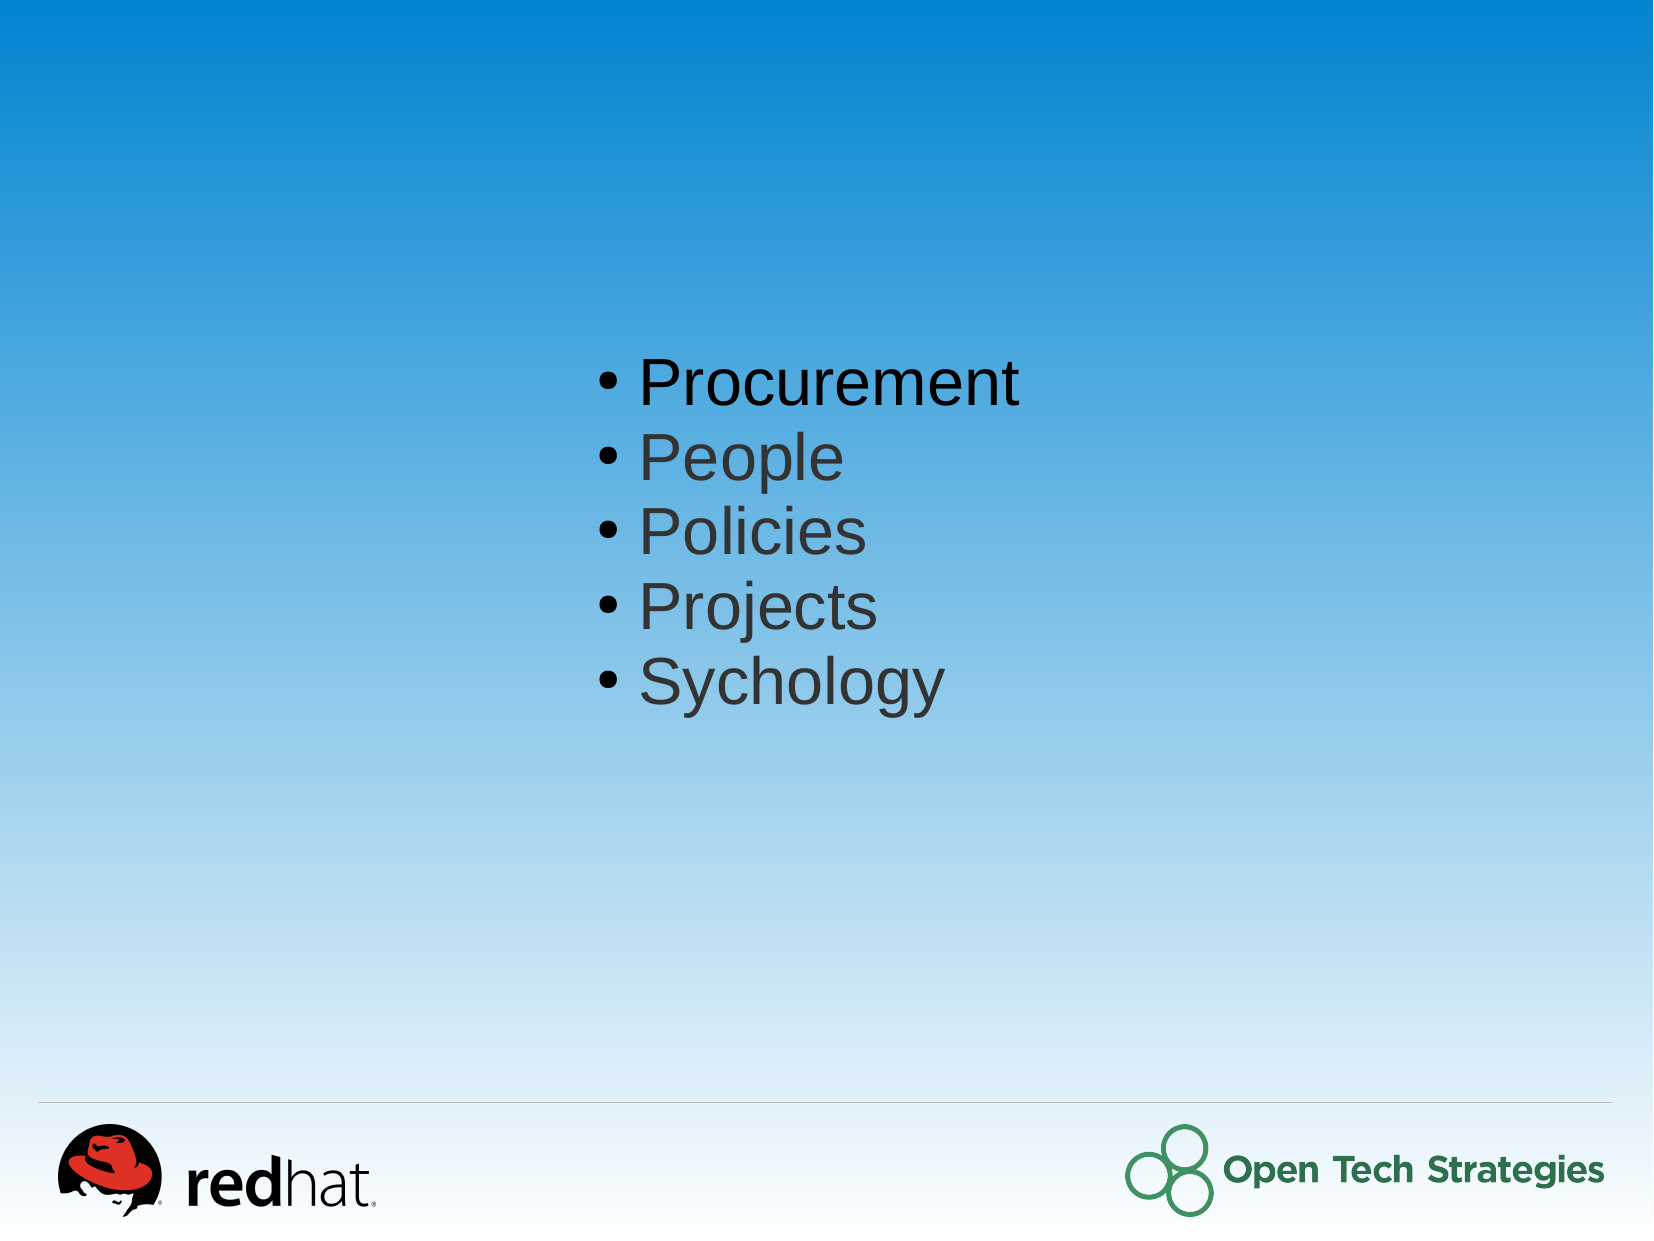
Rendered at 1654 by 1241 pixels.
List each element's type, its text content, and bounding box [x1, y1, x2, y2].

text_box Procurement People Policies Projects Sychology [581, 337, 1088, 734]
picture [1125, 1124, 1604, 1217]
picture [58, 1124, 376, 1217]
